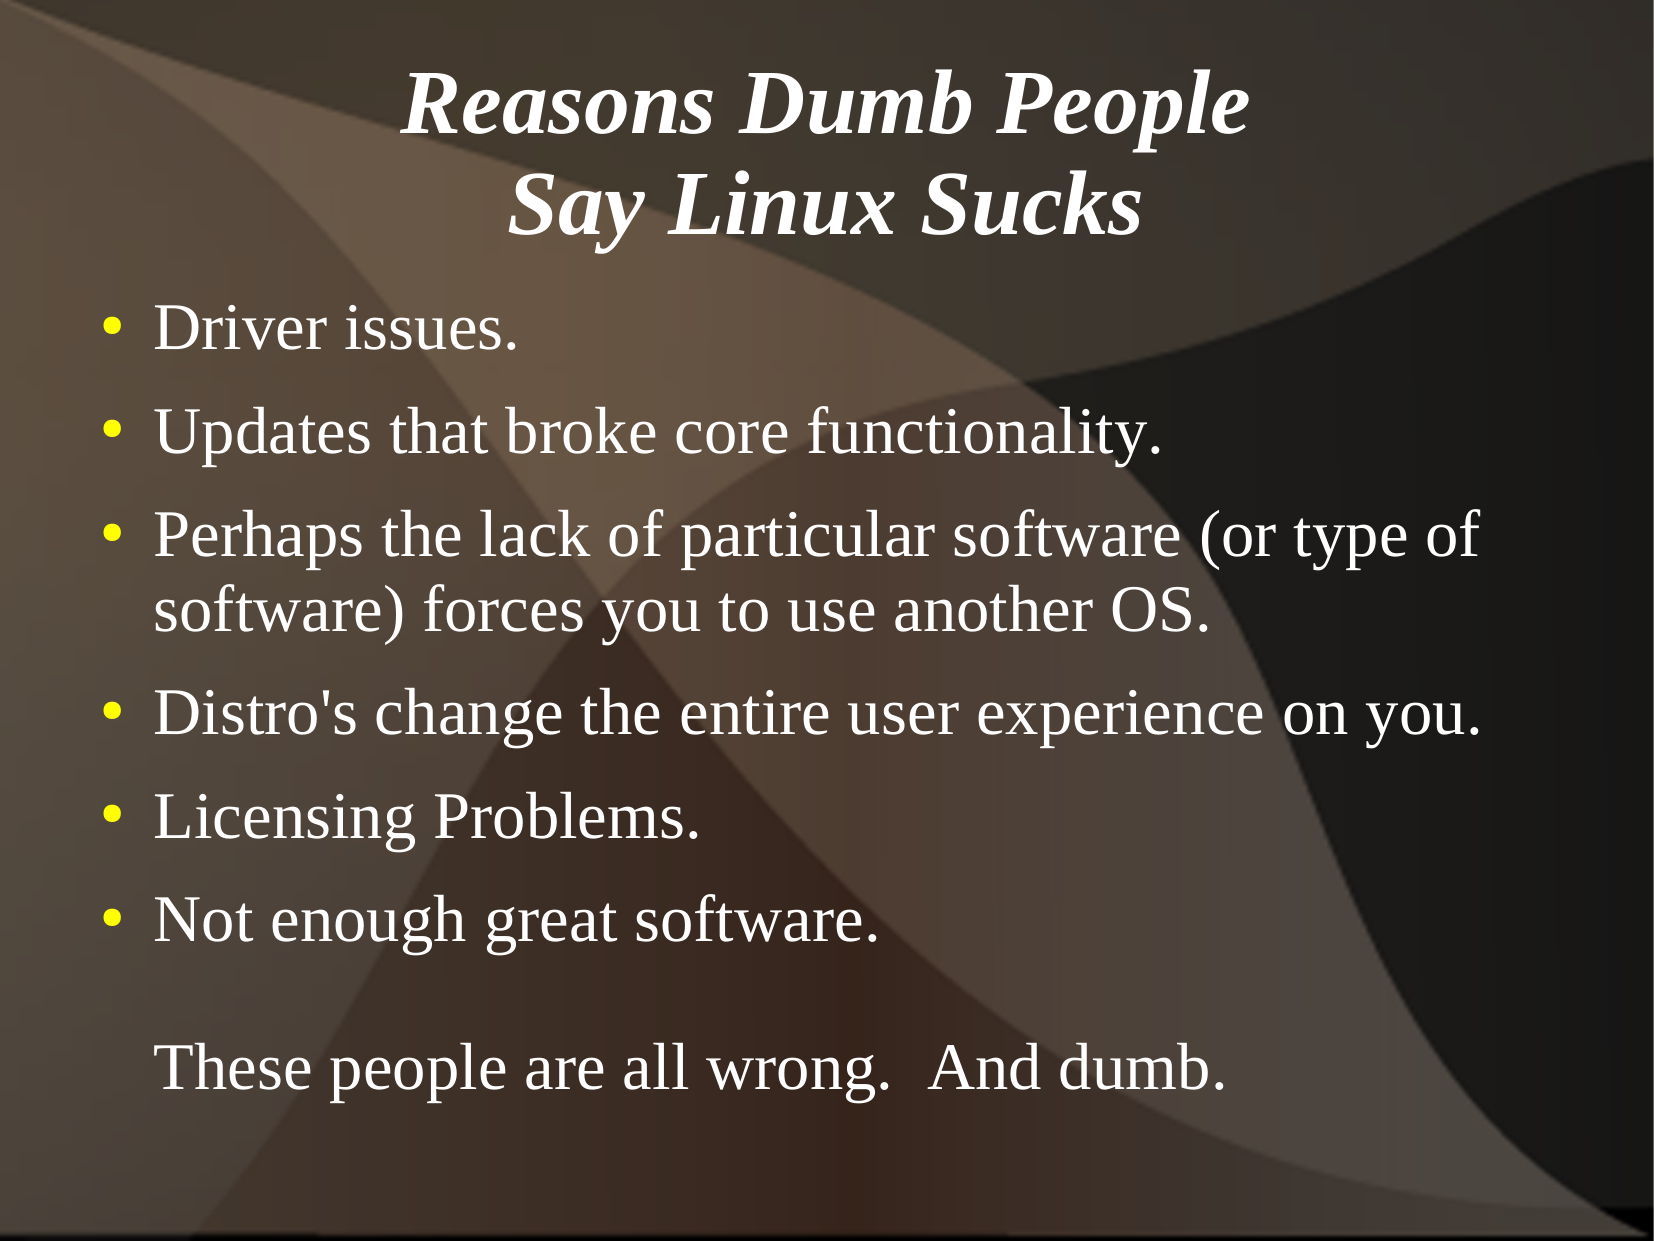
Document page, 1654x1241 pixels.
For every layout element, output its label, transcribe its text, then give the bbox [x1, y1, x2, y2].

title Reasons Dumb People Say Linux Sucks [82, 51, 1571, 255]
list Driver issues. Updates that broke core functionality. Perhaps the lack of particular software (or type of software) forces you to use another OS. Distro's change the entire user experience on you. Licensing Problems. Not enough great software. These people are all wrong. And dumb. [82, 290, 1571, 1163]
picture [0, 0, 1654, 1241]
